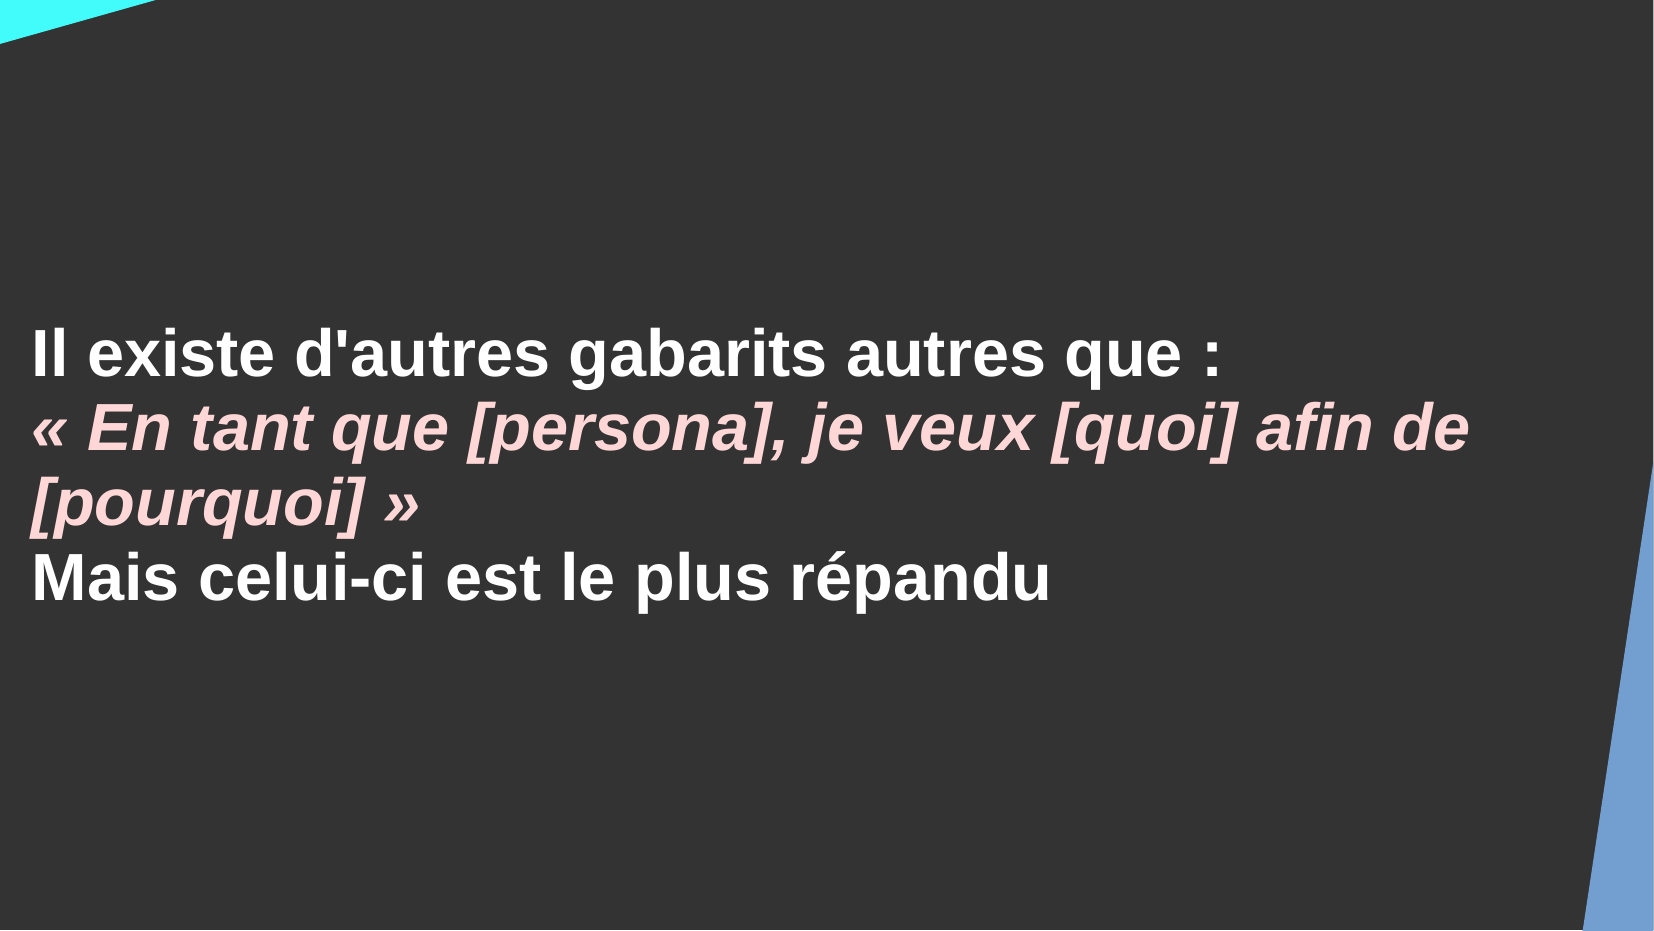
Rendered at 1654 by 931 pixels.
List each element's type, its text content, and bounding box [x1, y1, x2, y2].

title Il existe d'autres gabarits autres que : « En tant que [persona], je veux [quoi] afin de [pourquoi] » Mais celui-ci est le plus répandu [31, 315, 1622, 615]
text_box [1582, 457, 1654, 931]
text_box [0, 0, 156, 44]
